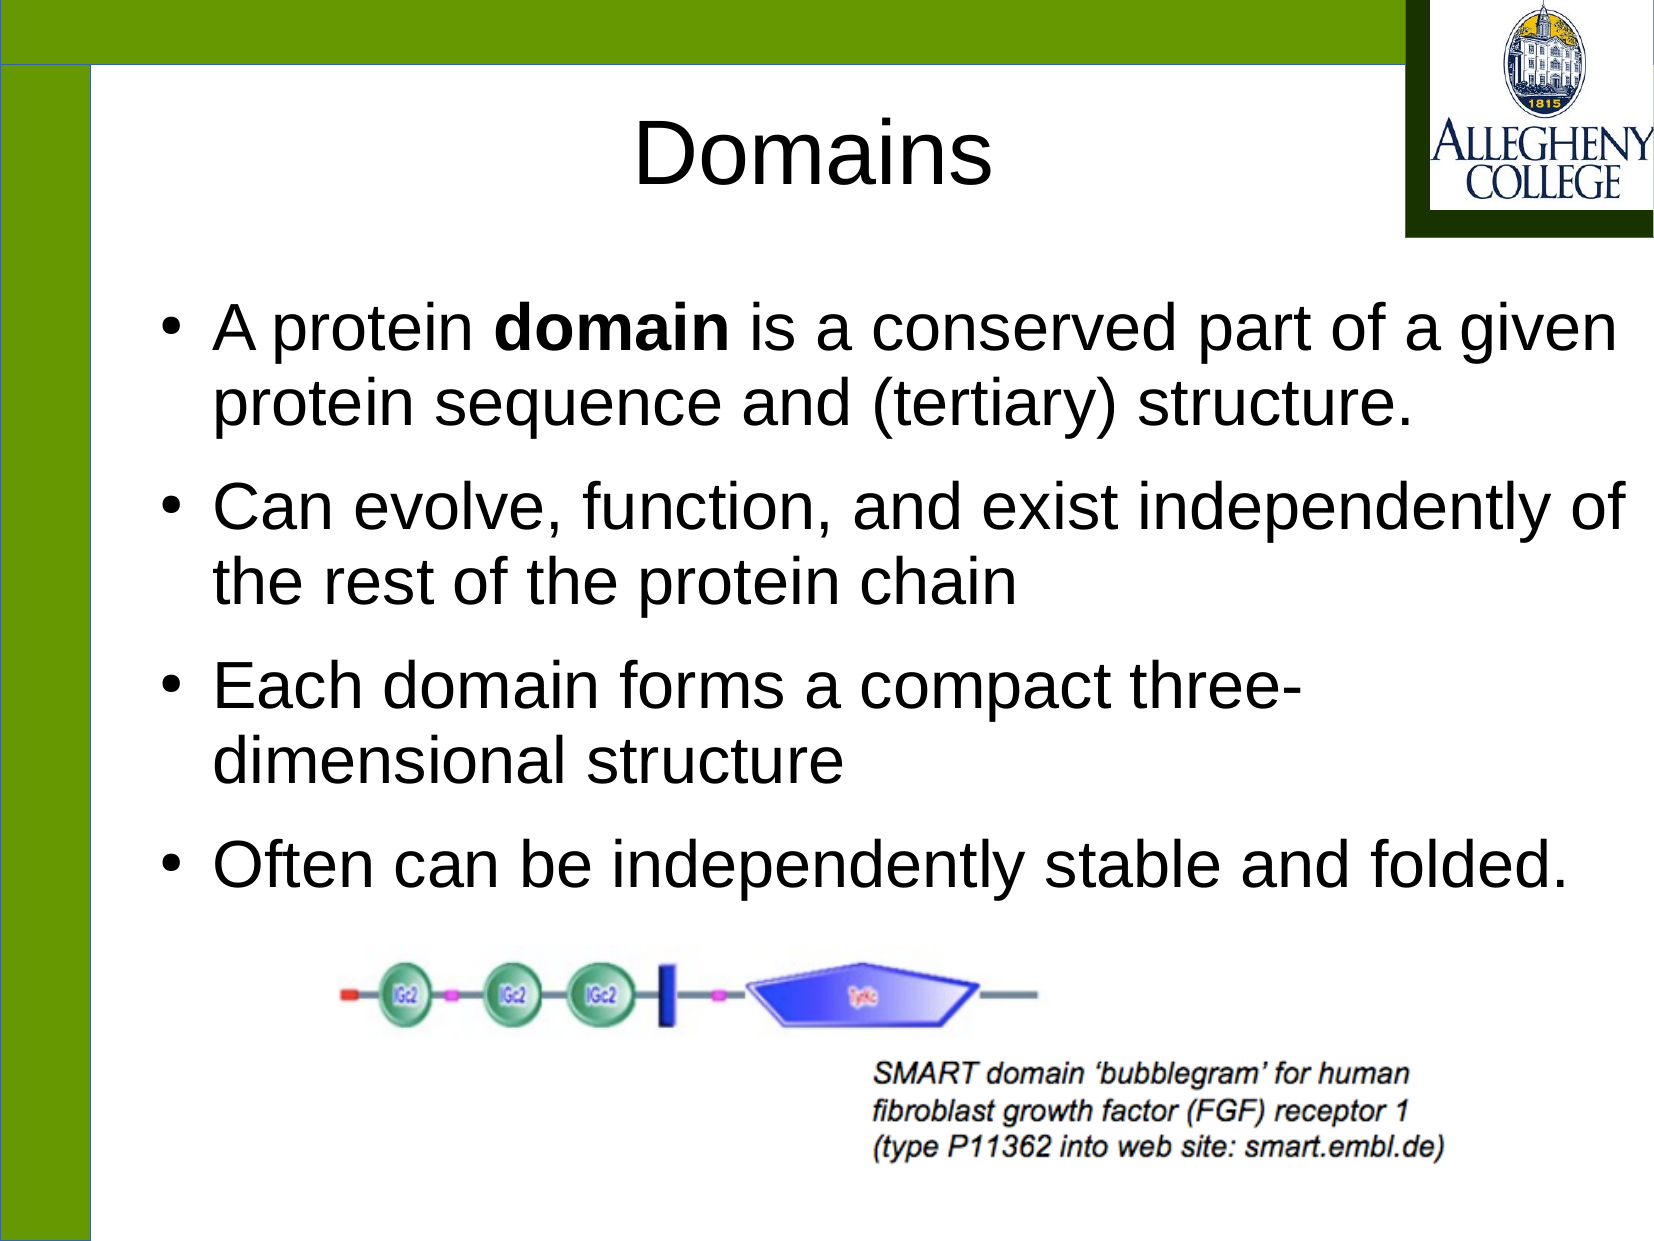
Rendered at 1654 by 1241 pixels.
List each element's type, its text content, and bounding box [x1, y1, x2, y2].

picture [1430, 0, 1654, 210]
picture [318, 914, 1468, 1176]
text_box [0, 0, 1654, 1241]
list A protein domain is a conserved part of a given protein sequence and (tertiary) structure. Can evolve, function, and exist independently of the rest of the protein chain Each domain forms a compact three-dimensional structure Often can be independently stable and folded. [141, 290, 1630, 1010]
title Domains [112, 65, 1515, 257]
